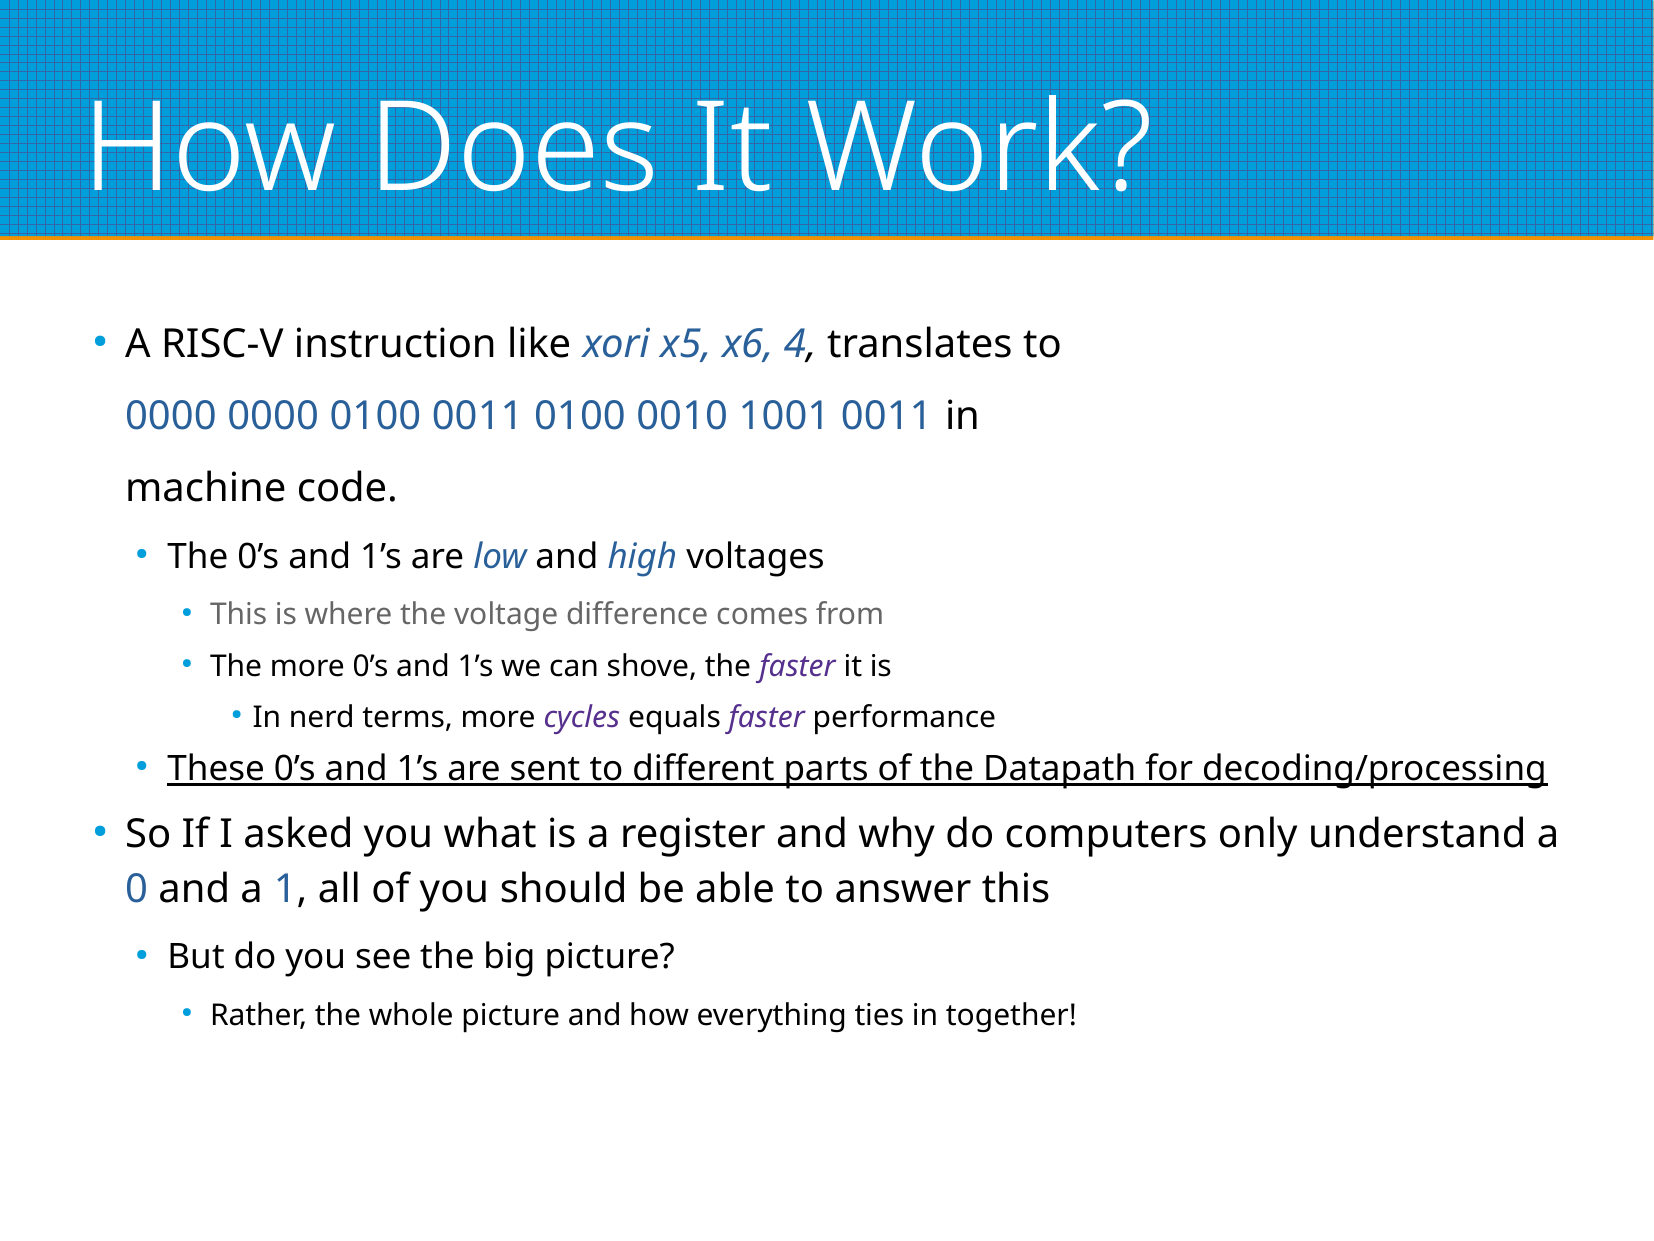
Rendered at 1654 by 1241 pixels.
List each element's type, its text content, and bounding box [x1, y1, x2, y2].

list A RISC-V instruction like xori x5, x6, 4, translates to 0000 0000 0100 0011 0100 0010 1001 0011 in machine code. The 0’s and 1’s are low and high voltages This is where the voltage difference comes from The more 0’s and 1’s we can shove, the faster it is In nerd terms, more cycles equals faster performance These 0’s and 1’s are sent to different parts of the Datapath for decoding/processing So If I asked you what is a register and why do computers only understand a 0 and a 1, all of you should be able to answer this But do you see the big picture? Rather, the whole picture and how everything ties in together! [82, 314, 1563, 1081]
title How Does It Work? [82, 19, 1571, 227]
